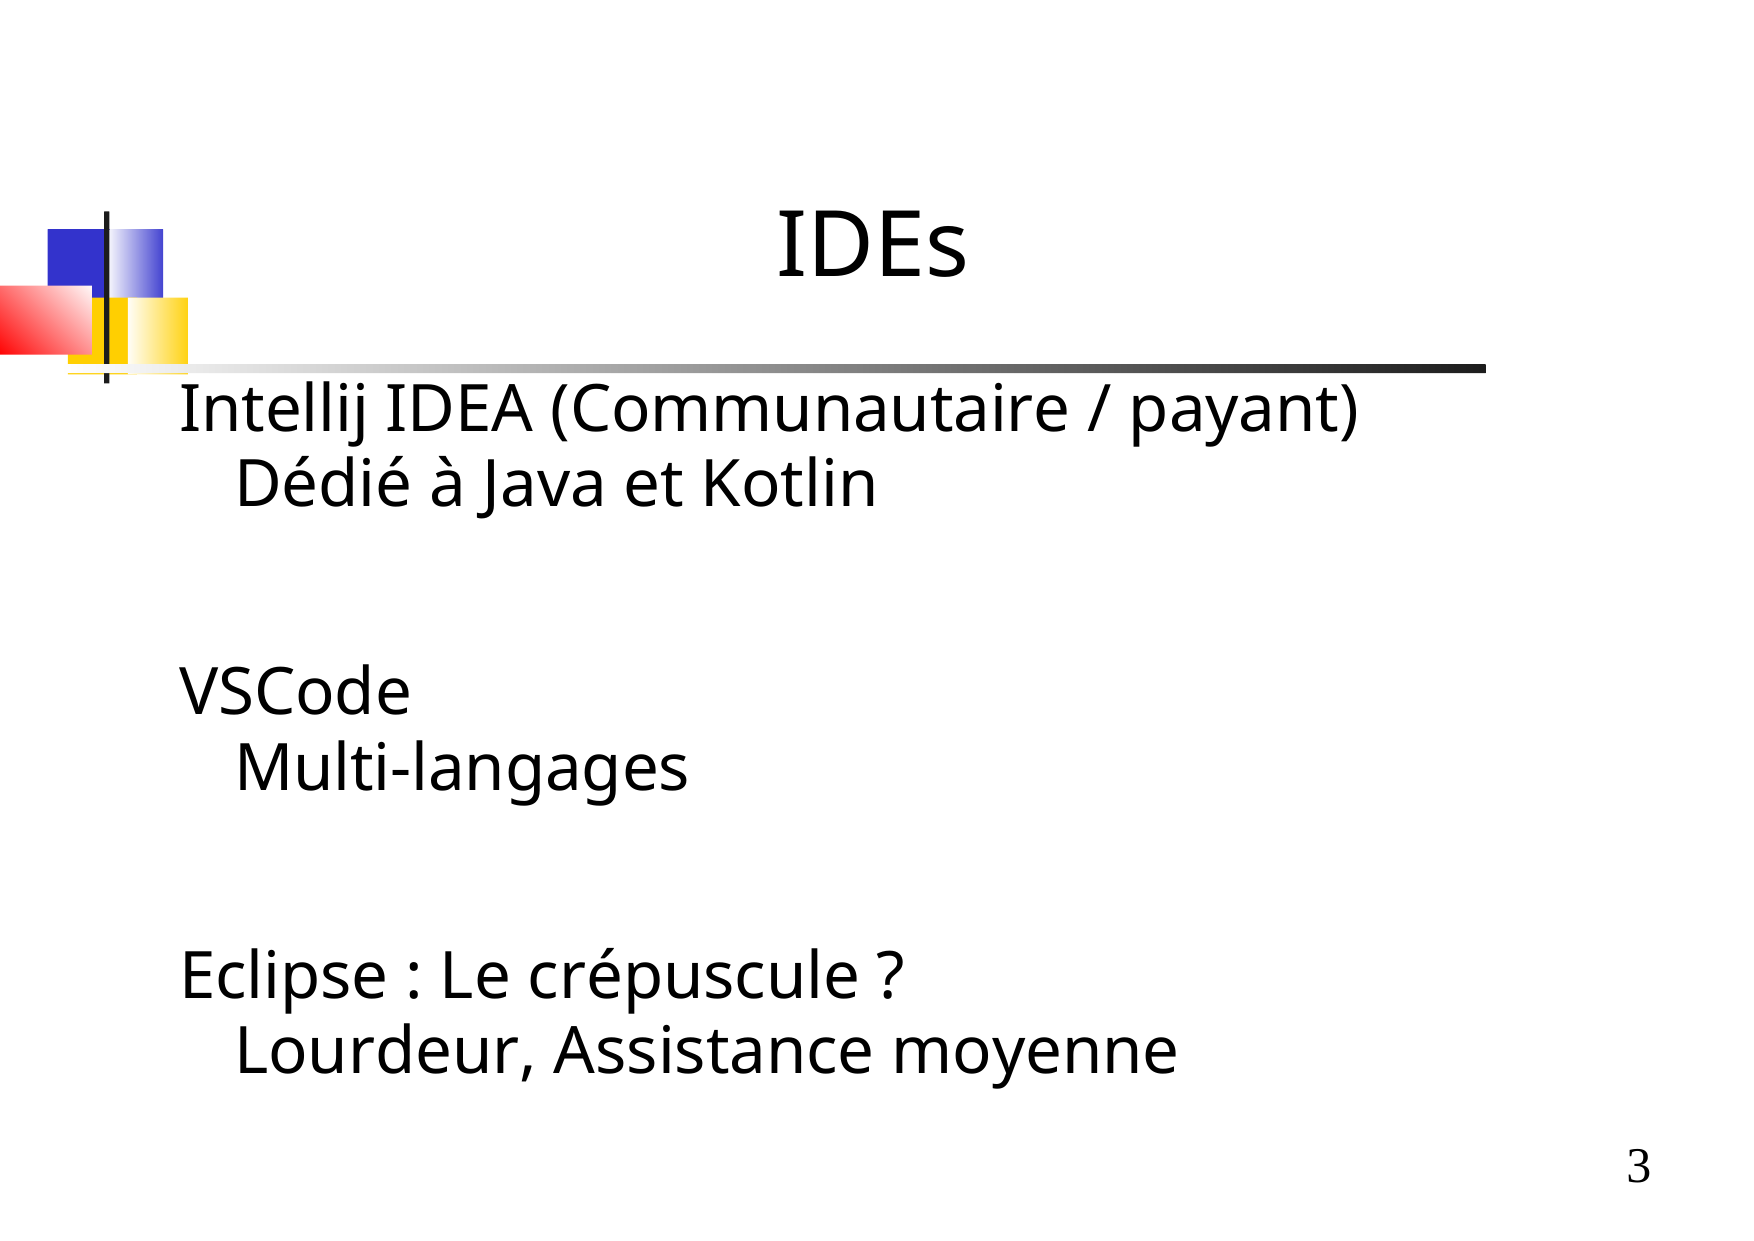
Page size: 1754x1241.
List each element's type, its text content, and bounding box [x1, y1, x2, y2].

list Intellij IDEA (Communautaire / payant) Dédié à Java et Kotlin VSCode Multi-langages Eclipse : Le crépuscule ? Lourdeur, Assistance moyenne [179, 371, 1567, 1091]
title IDEs [179, 139, 1567, 351]
